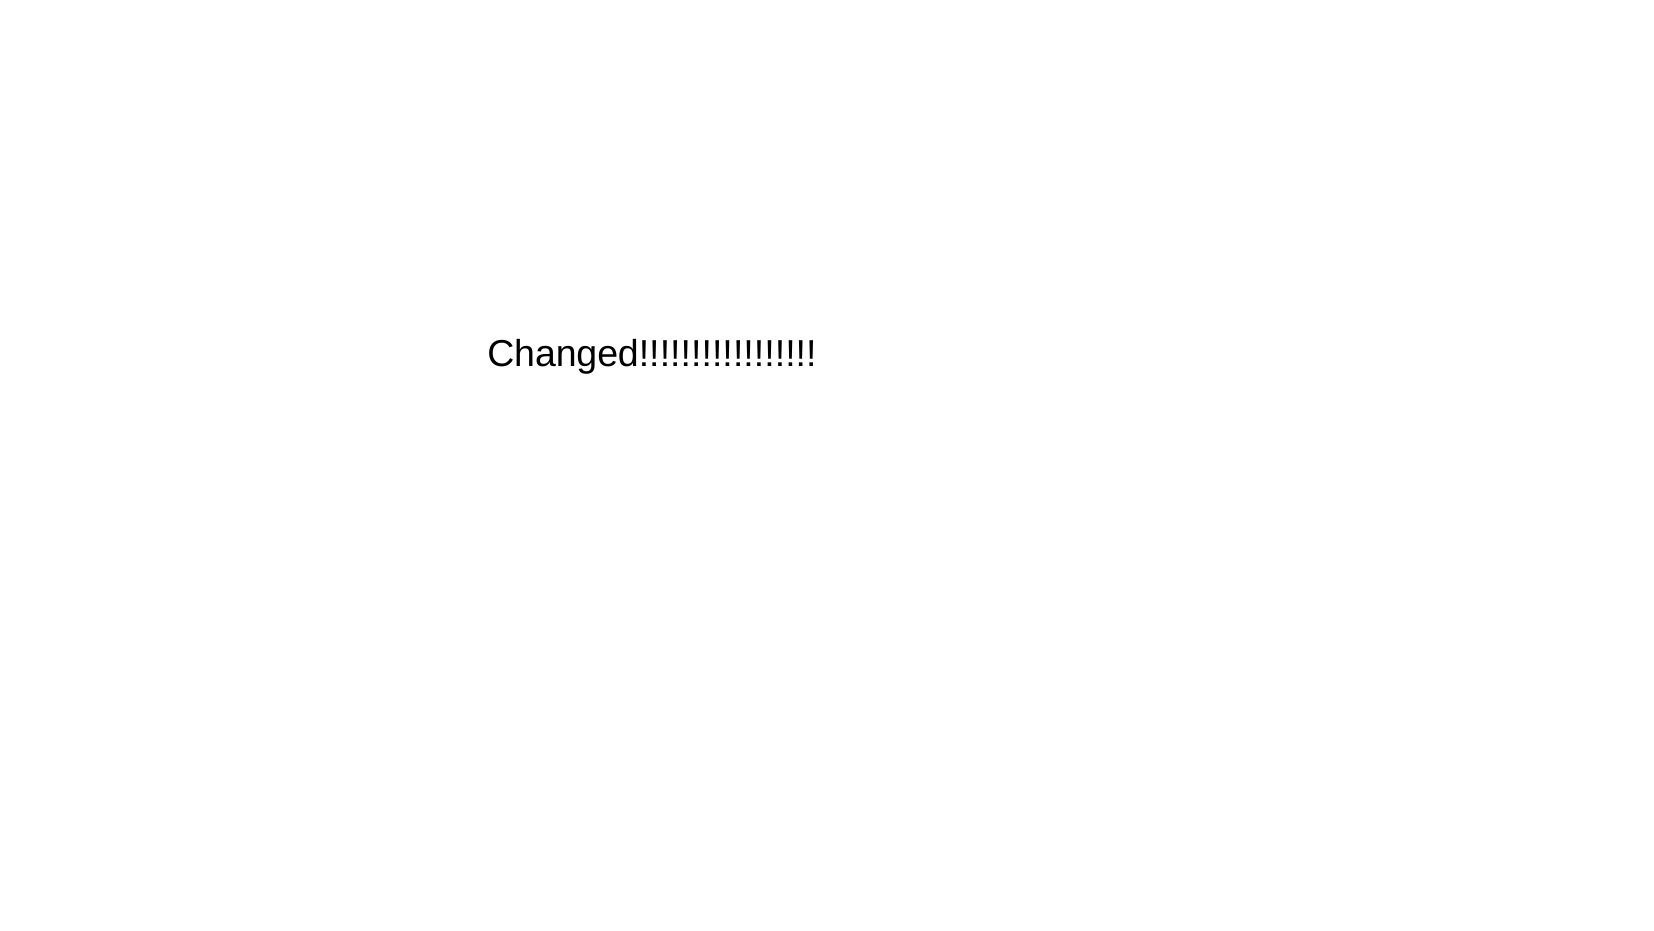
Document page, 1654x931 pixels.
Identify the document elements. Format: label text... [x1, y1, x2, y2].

text_box Changed!!!!!!!!!!!!!!!!! [472, 324, 1359, 382]
